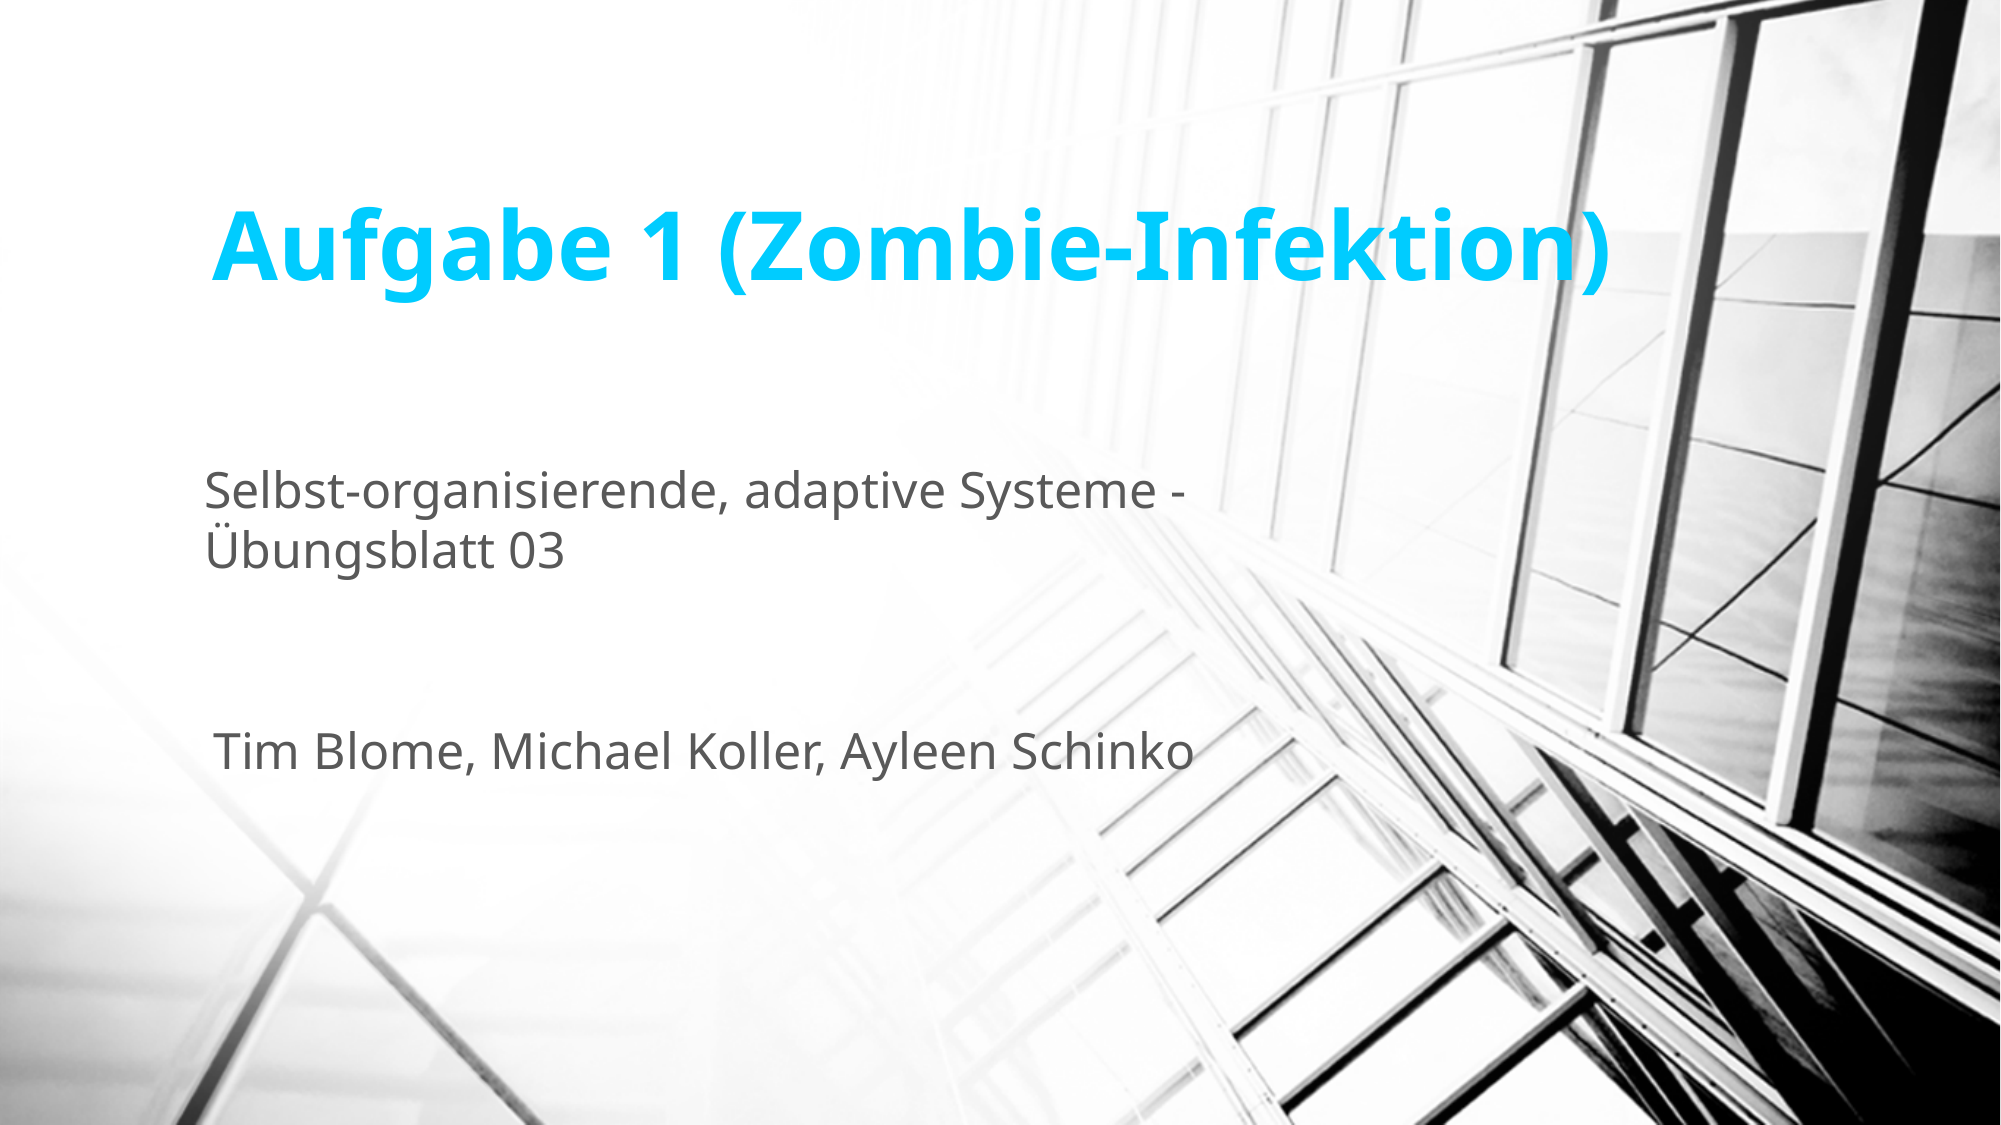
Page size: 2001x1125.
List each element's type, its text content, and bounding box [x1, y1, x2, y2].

title Aufgabe 1 (Zombie-Infektion) [197, 95, 1819, 308]
subtitle Selbst-organisierende, adaptive Systeme - Übungsblatt 03 [189, 450, 1279, 680]
picture [0, 0, 2001, 1125]
text_box Tim Blome, Michael Koller, Ayleen Schinko [198, 566, 1217, 797]
